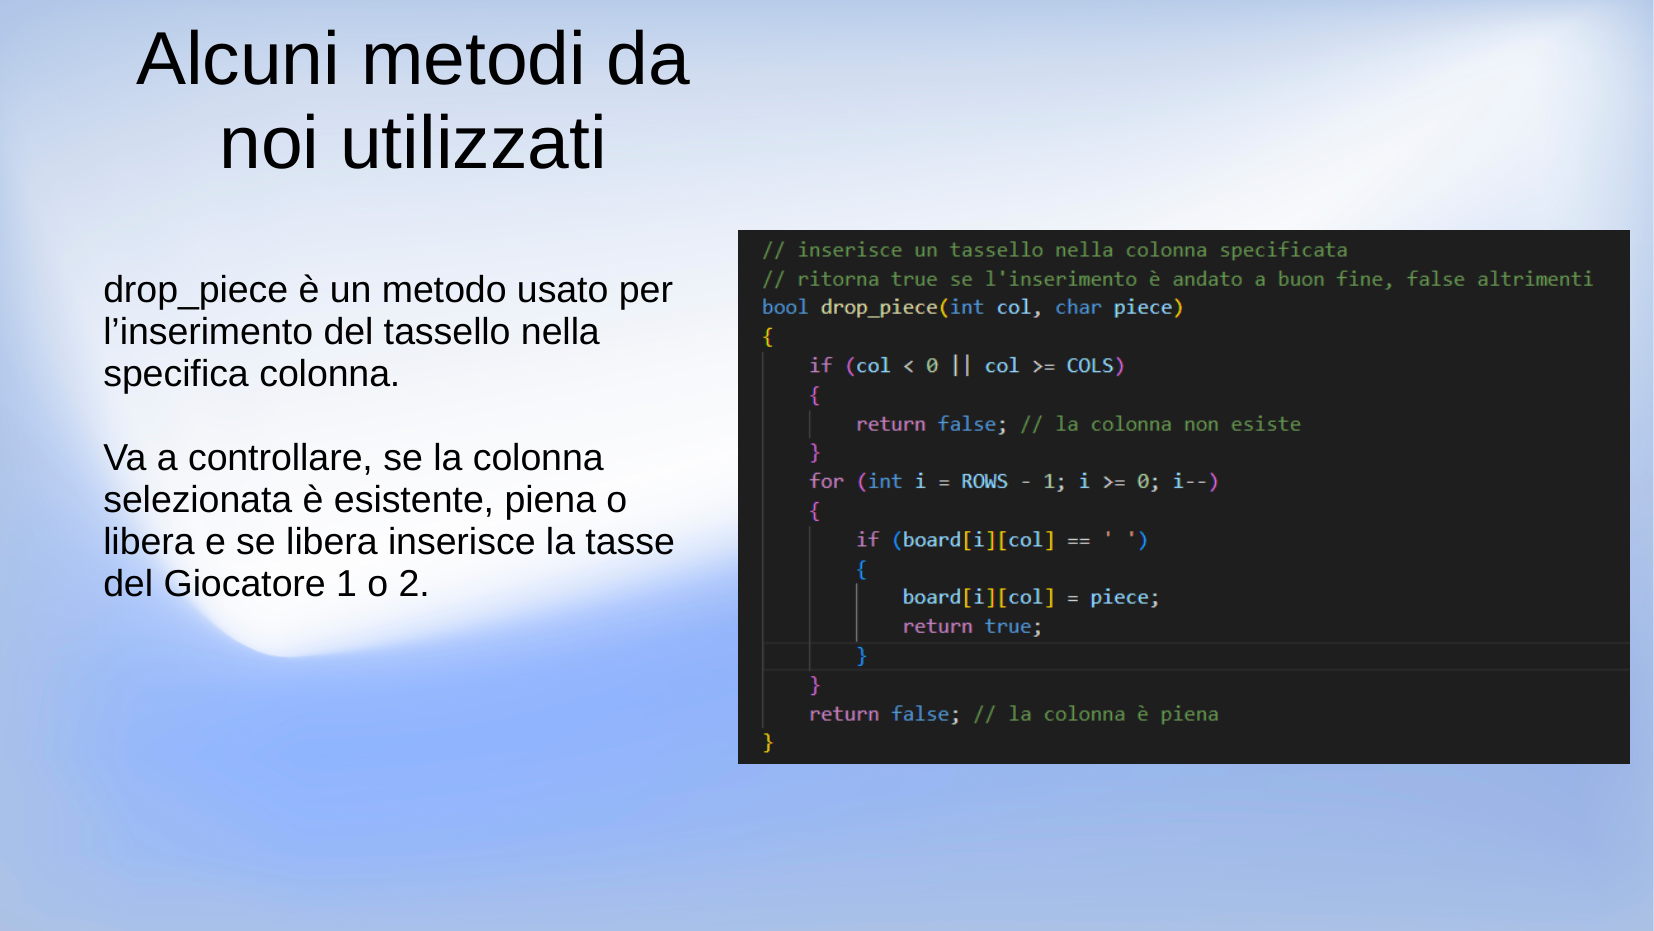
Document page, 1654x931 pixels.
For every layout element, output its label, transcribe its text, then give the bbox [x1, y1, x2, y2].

text_box Alcuni metodi da noi utilizzati [118, 9, 709, 207]
text_box drop_piece è un metodo usato per l’inserimento del tassello nella specifica colonna. Va a controllare, se la colonna selezionata è esistente, piena o libera e se libera inserisce la tasse del Giocatore 1 o 2. [88, 261, 738, 739]
picture [0, 0, 1654, 931]
